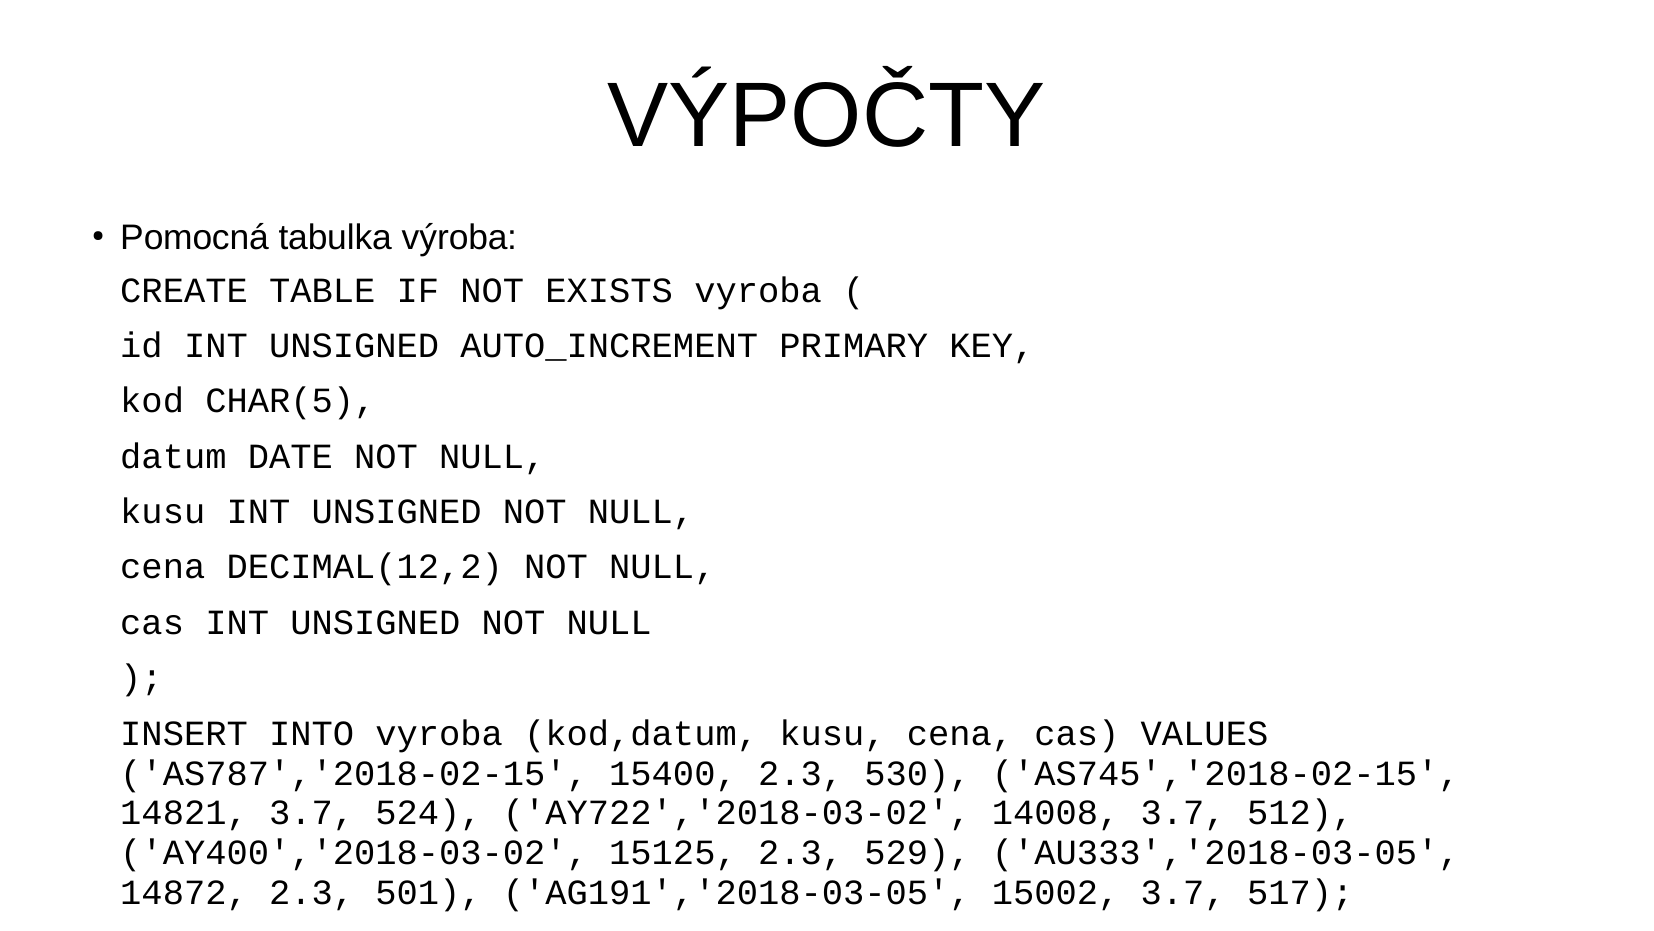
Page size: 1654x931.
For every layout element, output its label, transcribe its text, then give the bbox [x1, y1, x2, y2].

list Pomocná tabulka výroba: CREATE TABLE IF NOT EXISTS vyroba ( id INT UNSIGNED AUTO_INCREMENT PRIMARY KEY, kod CHAR(5), datum DATE NOT NULL, kusu INT UNSIGNED NOT NULL, cena DECIMAL(12,2) NOT NULL, cas INT UNSIGNED NOT NULL ); INSERT INTO vyroba (kod,datum, kusu, cena, cas) VALUES ('AS787','2018-02-15', 15400, 2.3, 530), ('AS745','2018-02-15', 14821, 3.7, 524), ('AY722','2018-03-02', 14008, 3.7, 512), ('AY400','2018-03-02', 15125, 2.3, 529), ('AU333','2018-03-05', 14872, 2.3, 501), ('AG191','2018-03-05', 15002, 3.7, 517); [82, 217, 1571, 916]
title VÝPOČTY [82, 37, 1571, 193]
